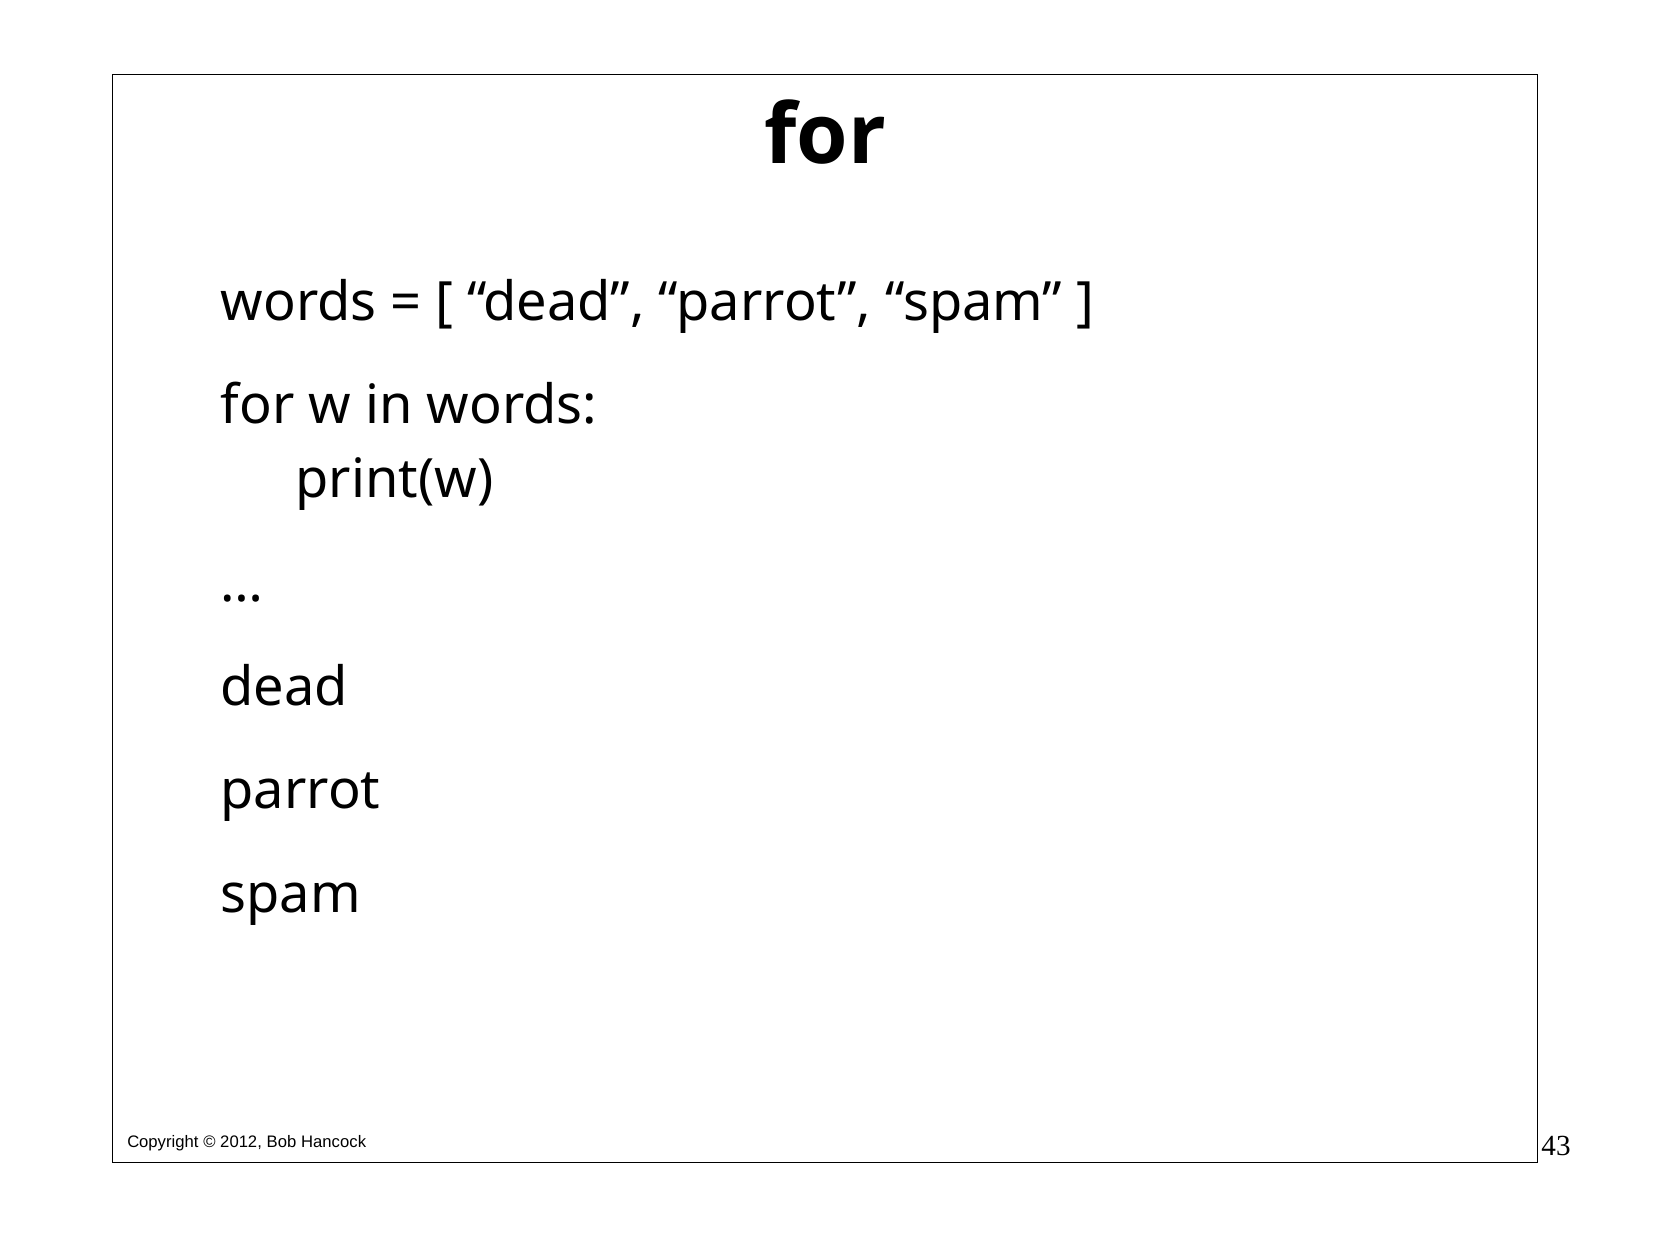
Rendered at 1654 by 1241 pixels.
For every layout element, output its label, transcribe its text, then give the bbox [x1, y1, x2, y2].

list words = [ “dead”, “parrot”, “spam” ] for w in words: print(w) … dead parrot spam [150, 262, 1501, 1126]
title for [112, 75, 1538, 188]
text_box Copyright © 2012, Bob Hancock [112, 1125, 382, 1159]
